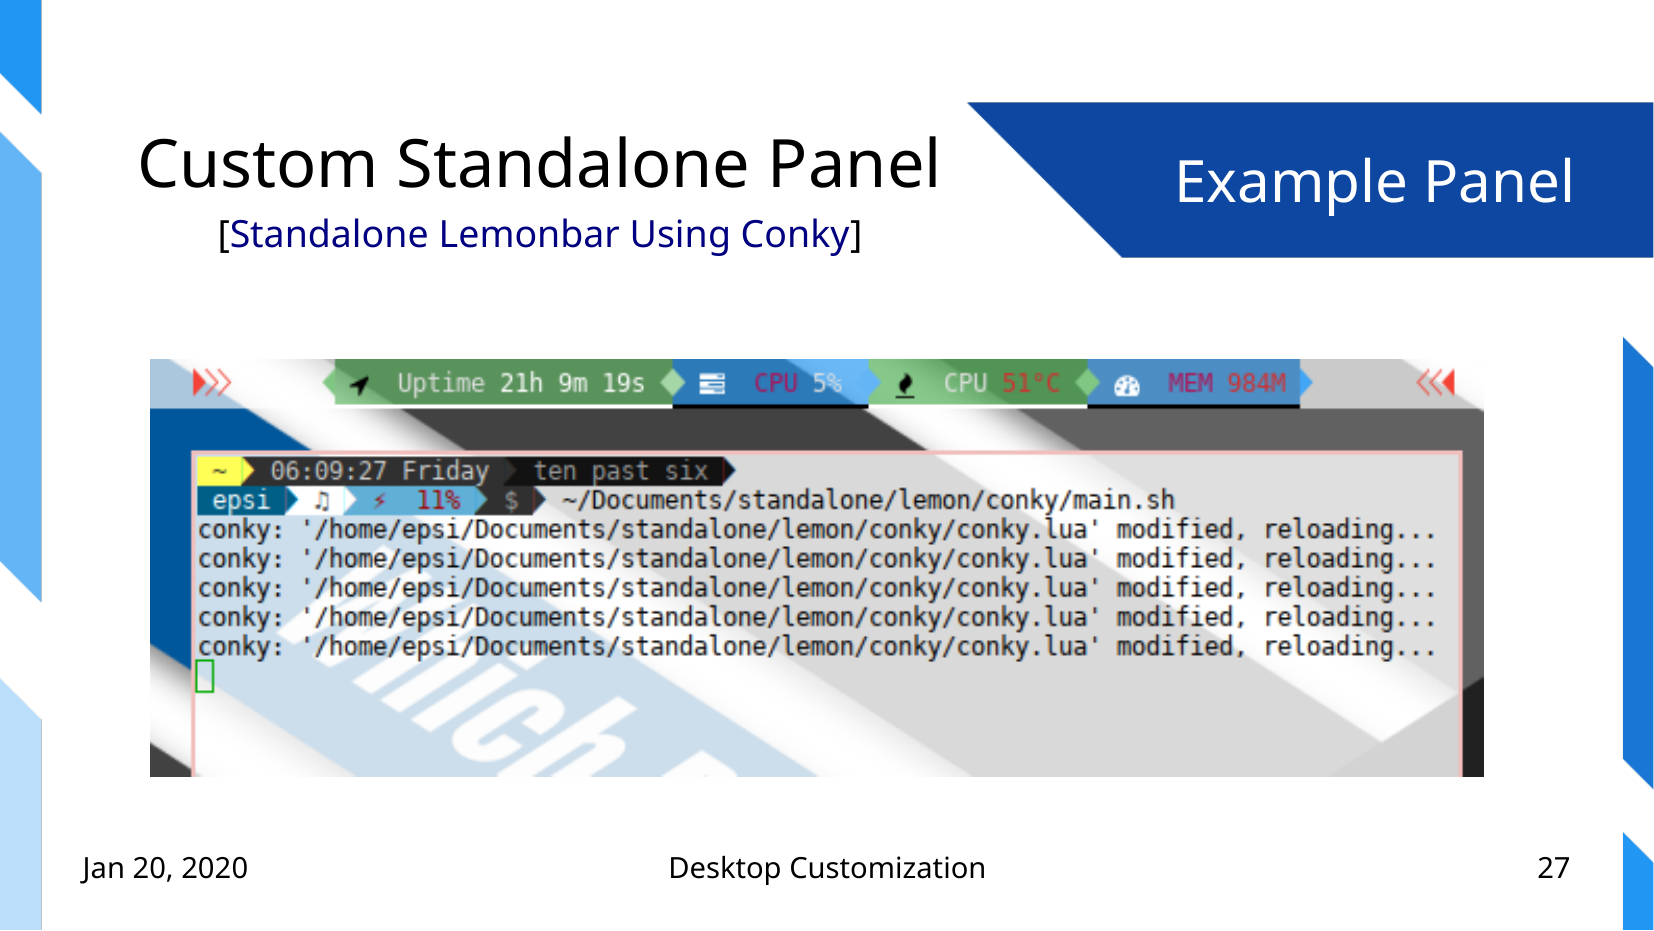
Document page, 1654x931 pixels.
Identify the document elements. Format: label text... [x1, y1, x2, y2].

subtitle Custom Standalone Panel [Standalone Lemonbar Using Conky] [105, 105, 976, 271]
picture [0, 0, 1654, 930]
title Example Panel [1050, 105, 1576, 256]
